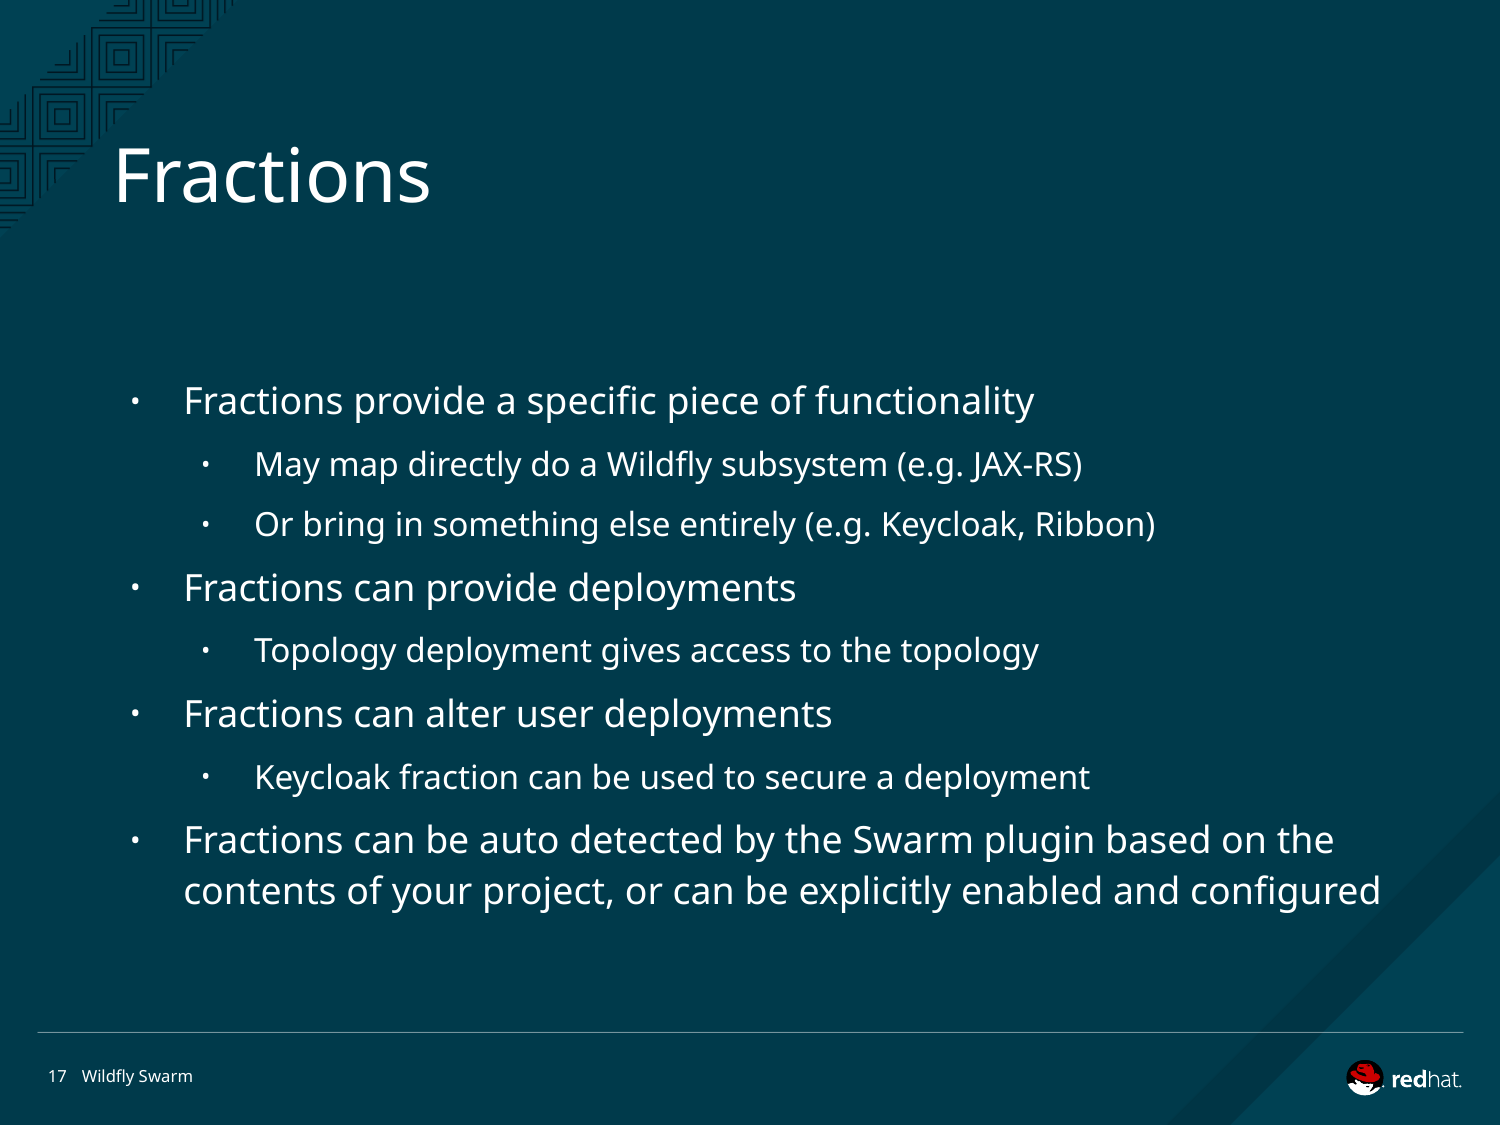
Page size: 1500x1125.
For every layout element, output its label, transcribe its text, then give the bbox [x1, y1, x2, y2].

list Fractions provide a specific piece of functionality May map directly do a Wildfly subsystem (e.g. JAX-RS) Or bring in something else entirely (e.g. Keycloak, Ribbon) Fractions can provide deployments Topology deployment gives access to the topology Fractions can alter user deployments Keycloak fraction can be used to secure a deployment Fractions can be auto detected by the Swarm plugin based on the contents of your project, or can be explicitly enabled and configured [112, 375, 1388, 1028]
title Fractions [112, 0, 1388, 225]
